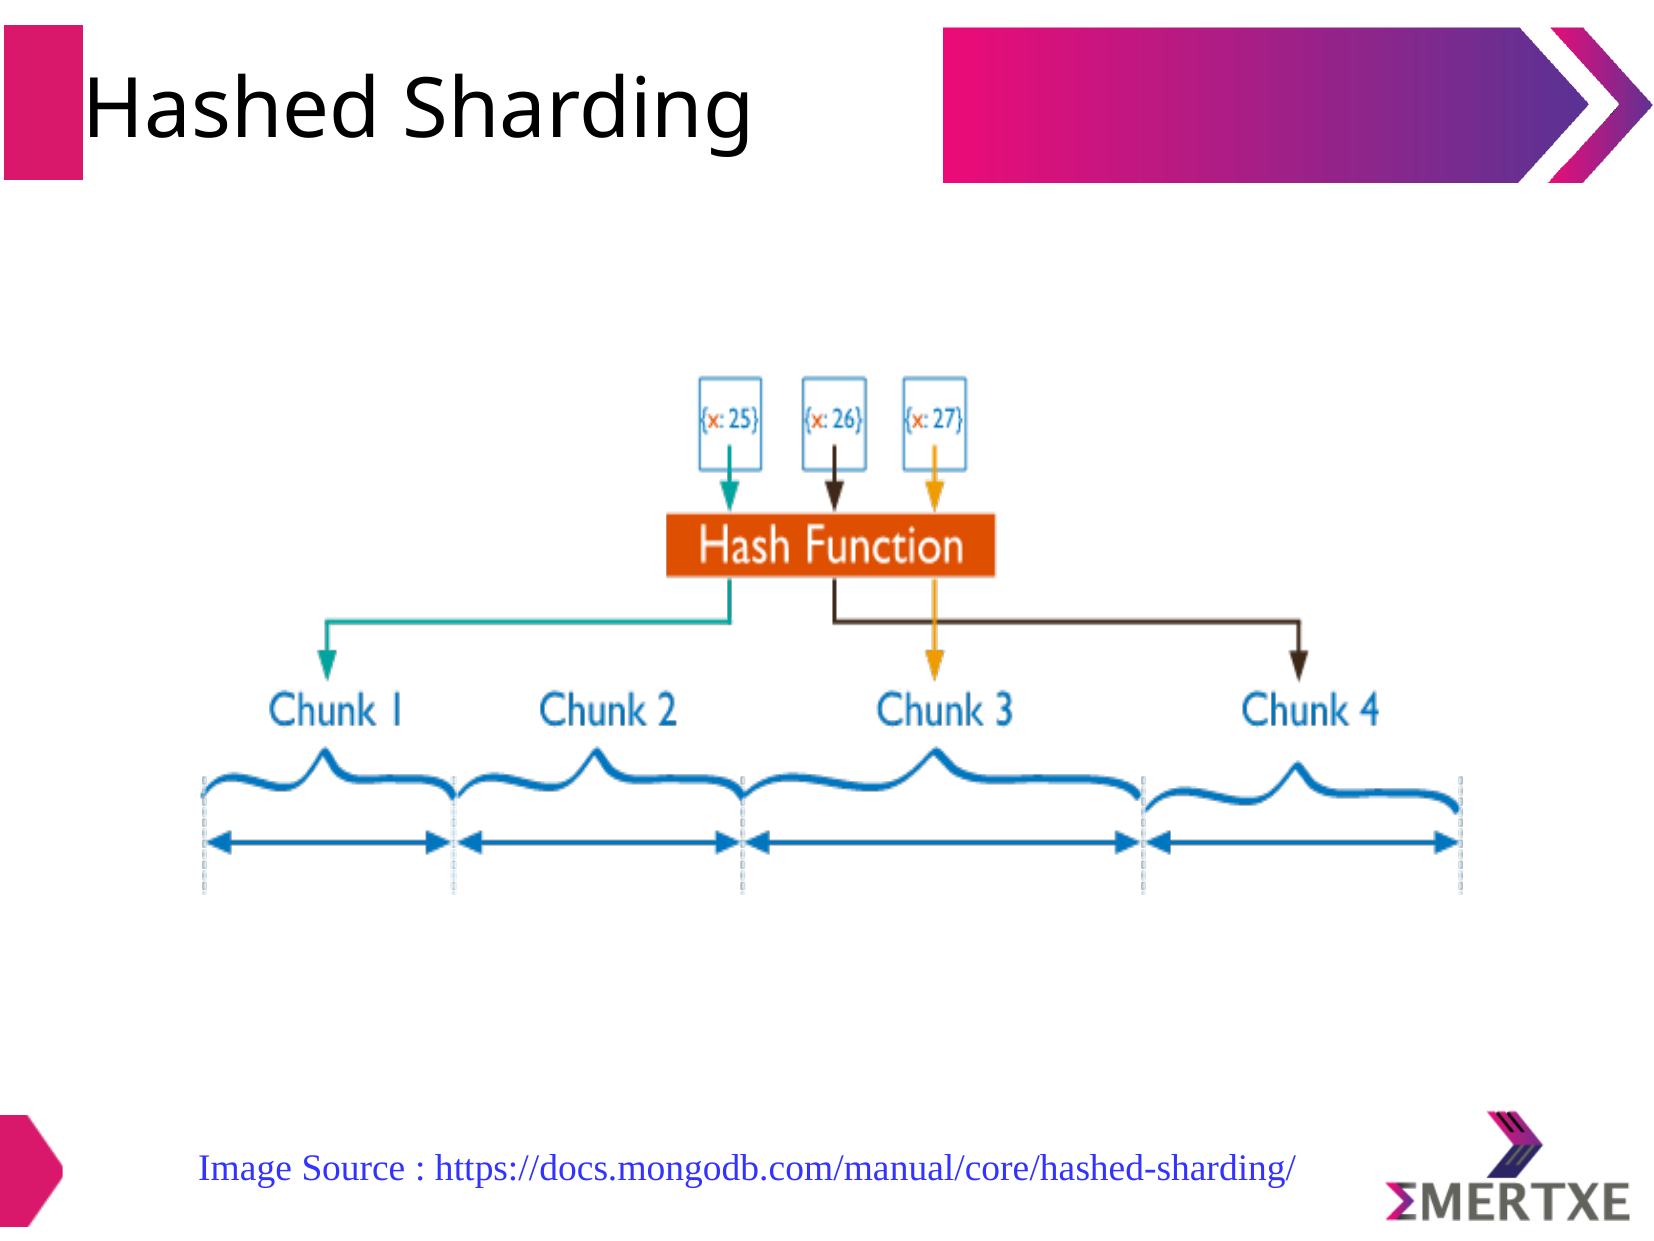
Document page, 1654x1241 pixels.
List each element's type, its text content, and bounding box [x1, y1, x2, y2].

text_box Image Source : https://docs.mongodb.com/manual/core/hashed-sharding/ [183, 1140, 1414, 1197]
picture [1385, 1107, 1631, 1221]
title Hashed Sharding [82, 2, 1571, 210]
picture [165, 344, 1501, 931]
picture [1571, 27, 1653, 183]
